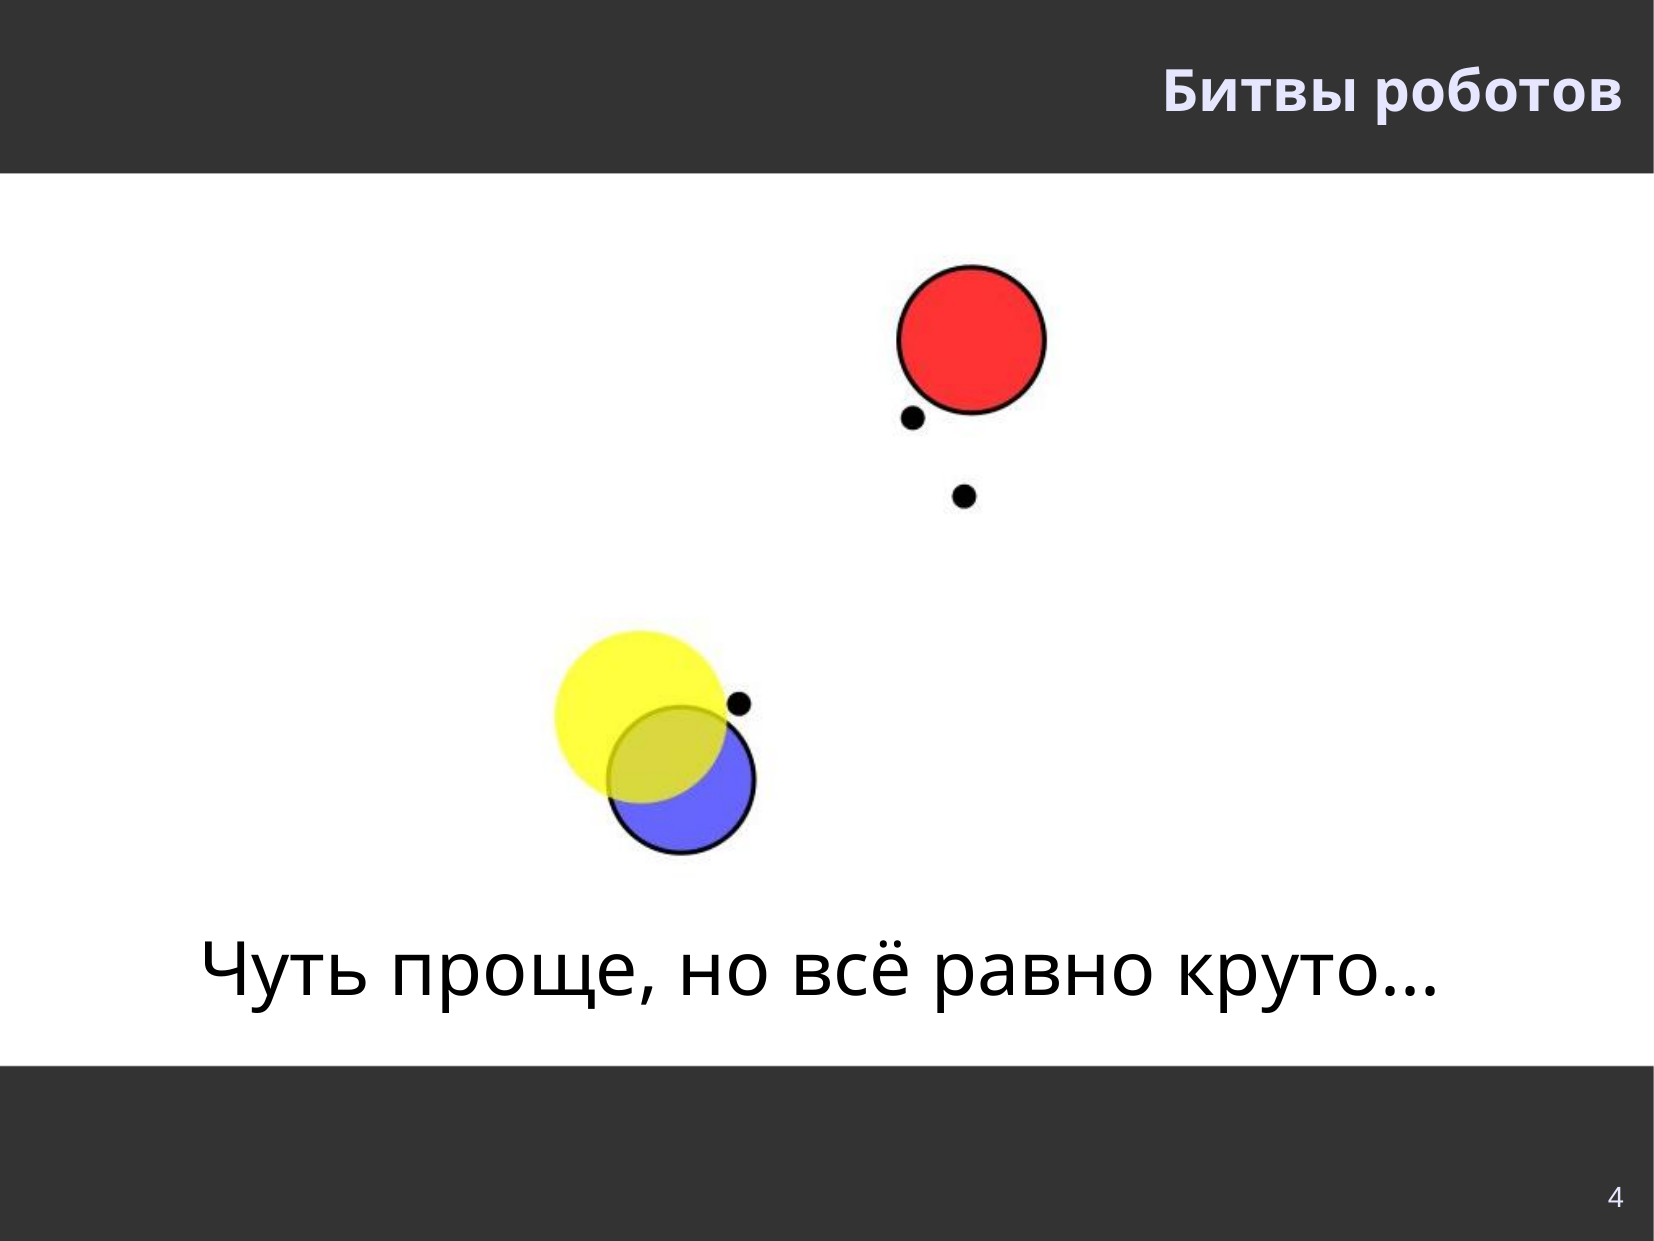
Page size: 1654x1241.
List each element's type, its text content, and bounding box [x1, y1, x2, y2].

title Битвы роботов [29, 29, 1625, 148]
picture [0, 0, 1654, 1241]
text_box Чуть проще, но всё равно круто... [17, 915, 1625, 1036]
